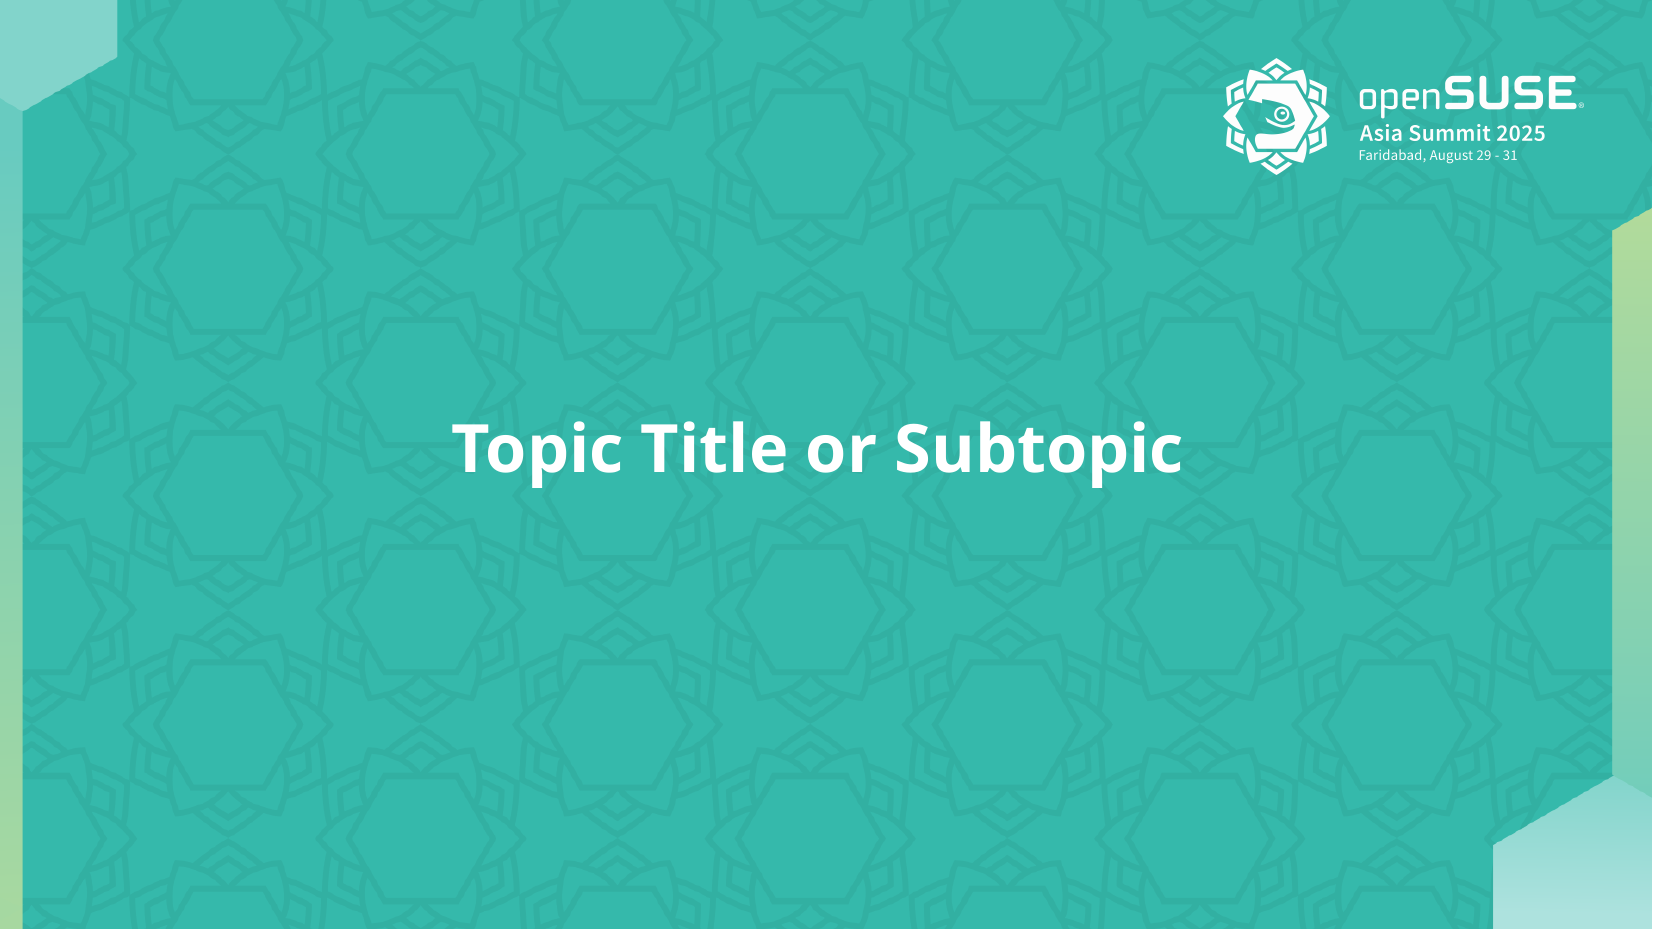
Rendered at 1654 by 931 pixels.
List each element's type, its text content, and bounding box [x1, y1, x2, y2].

text_box Topic Title or Subtopic [199, 316, 1454, 563]
picture [0, 0, 1652, 929]
